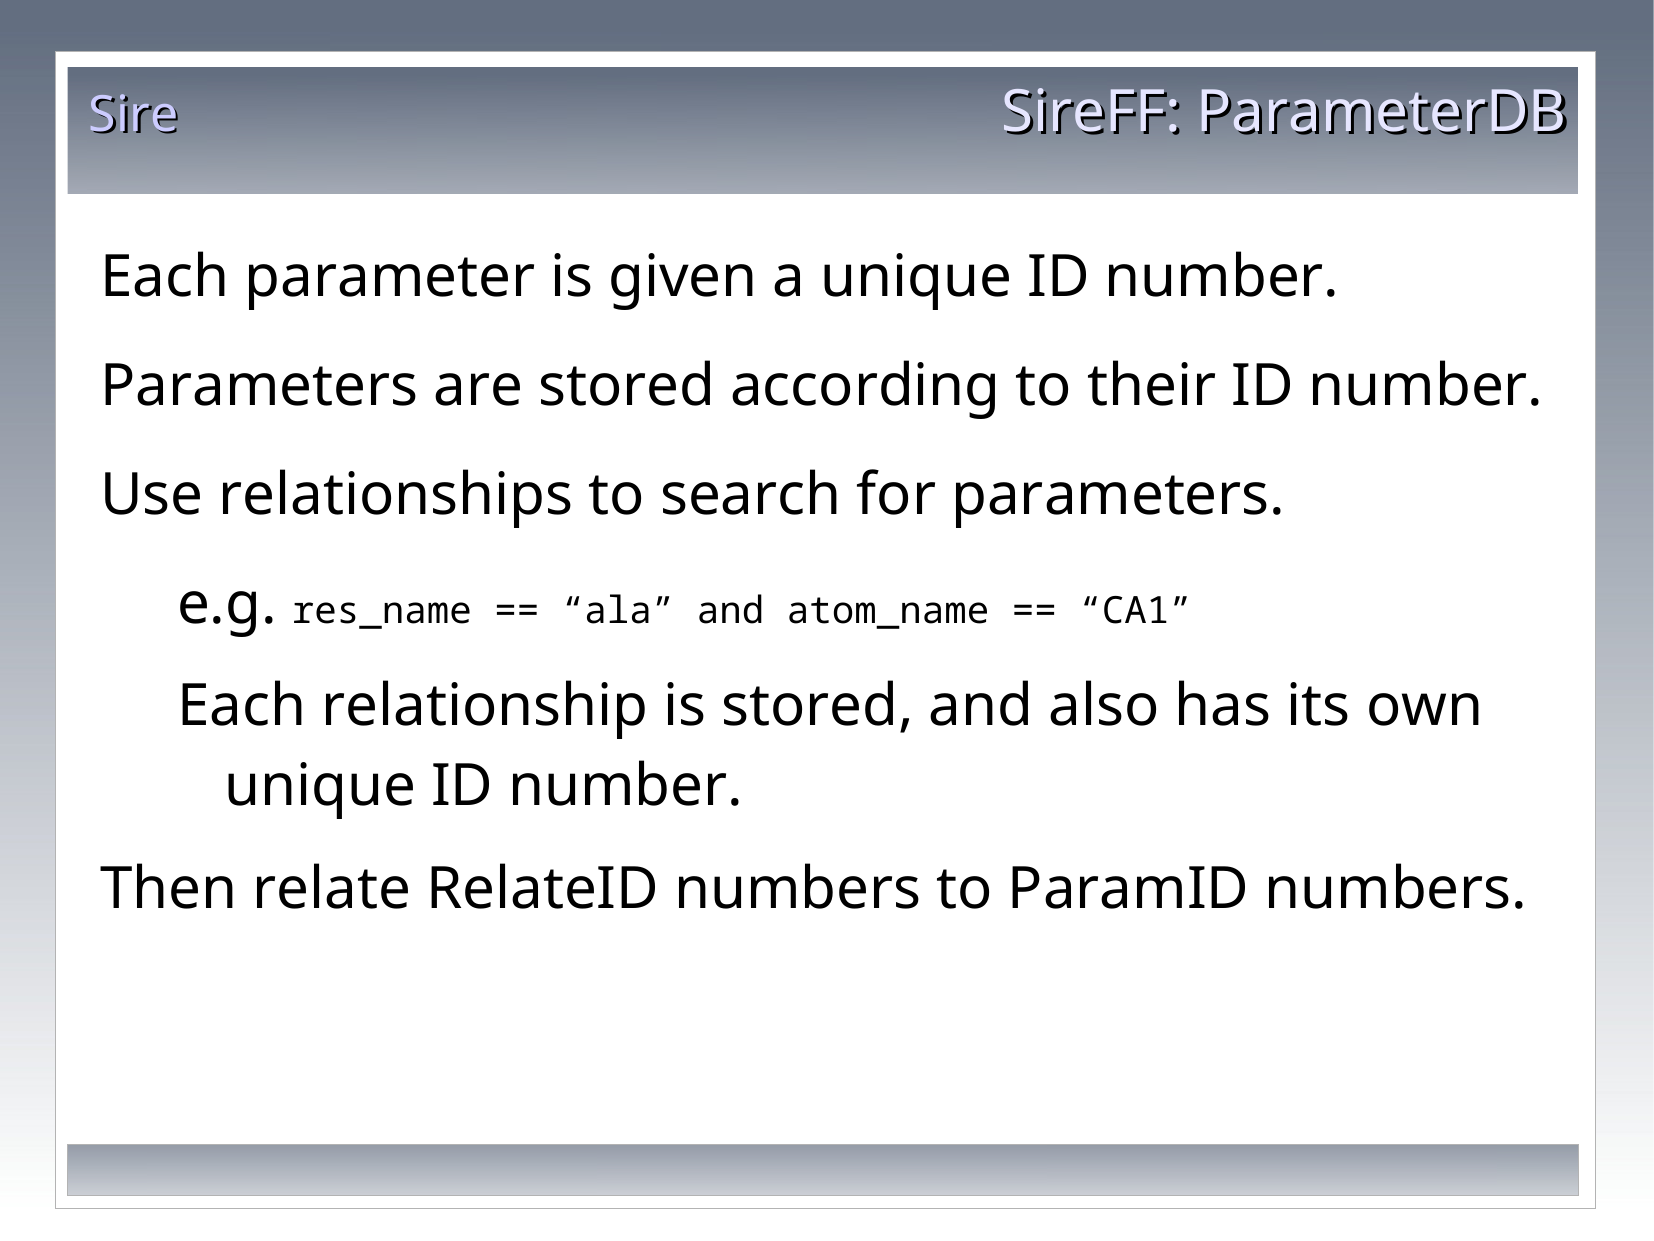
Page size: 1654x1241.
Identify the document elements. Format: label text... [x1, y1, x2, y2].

title SireFF: ParameterDB [567, 68, 1567, 196]
list Each parameter is given a unique ID number. Parameters are stored according to their ID number. Use relationships to search for parameters. e.g. res_name == “ala” and atom_name == “CA1” Each relationship is stored, and also has its own unique ID number. Then relate RelateID numbers to ParamID numbers. [82, 234, 1571, 1119]
picture [0, 0, 1654, 1241]
